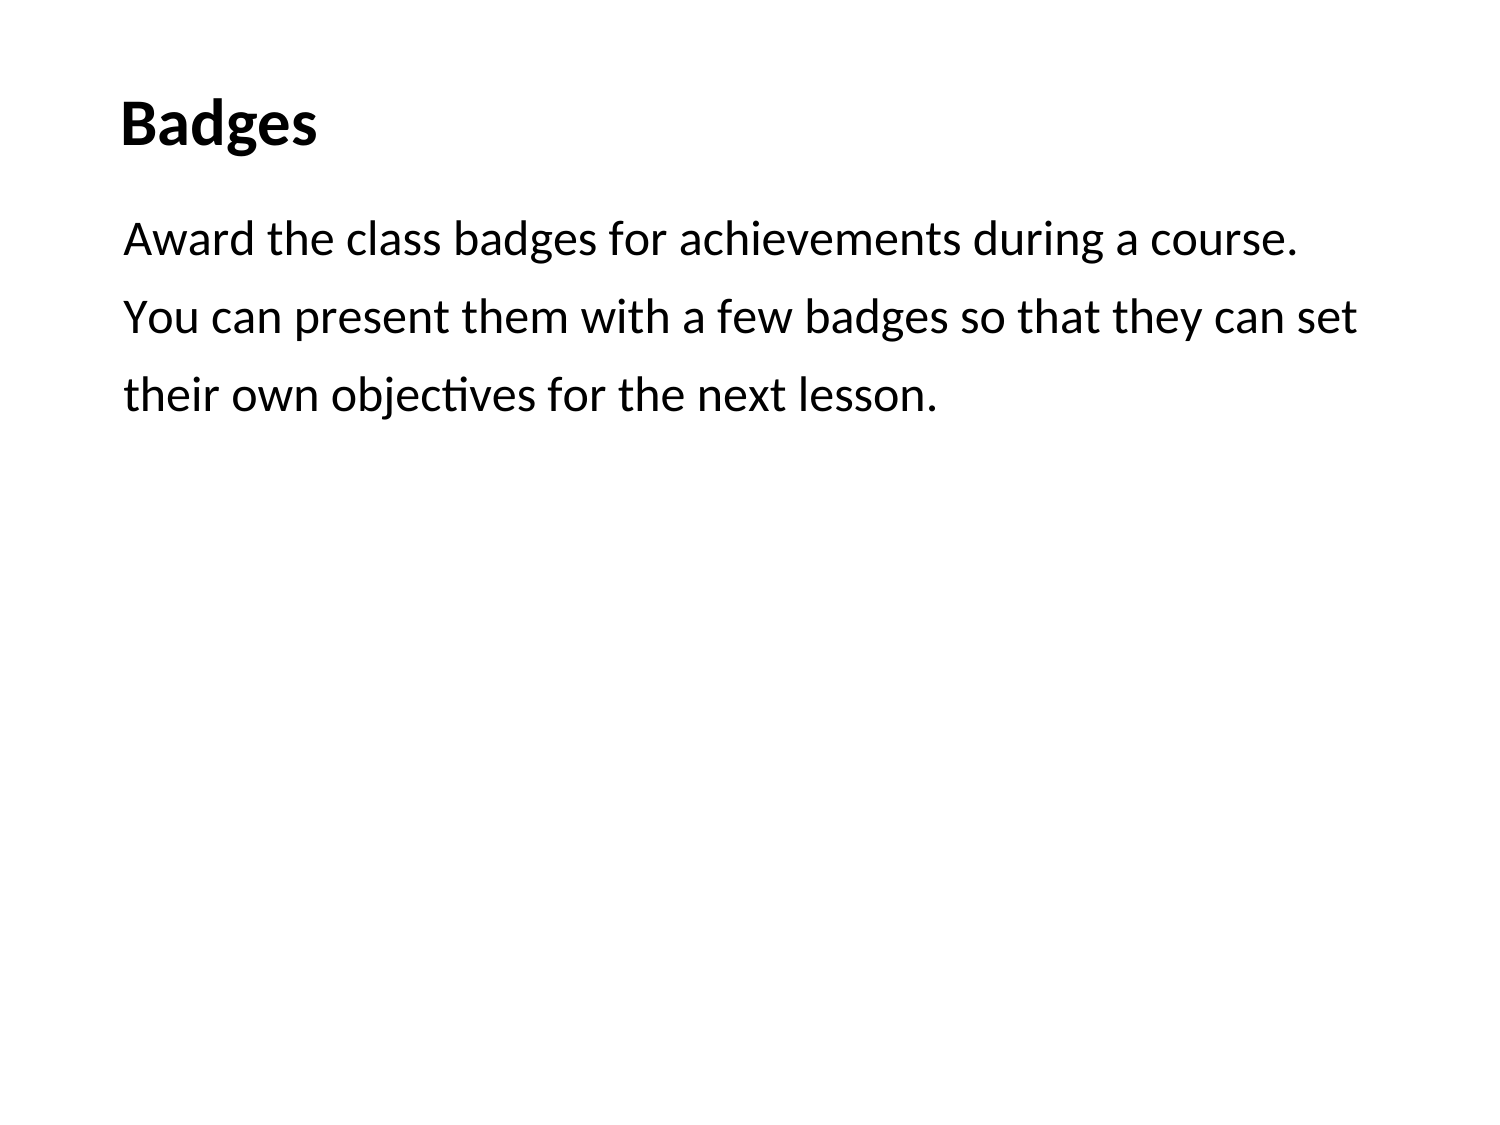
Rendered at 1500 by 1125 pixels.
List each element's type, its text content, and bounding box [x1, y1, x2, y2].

text_box Badges [104, 71, 1427, 167]
text_box Award the class badges for achievements during a course. You can present them with a few badges so that they can set their own objectives for the next lesson. [108, 179, 1456, 824]
